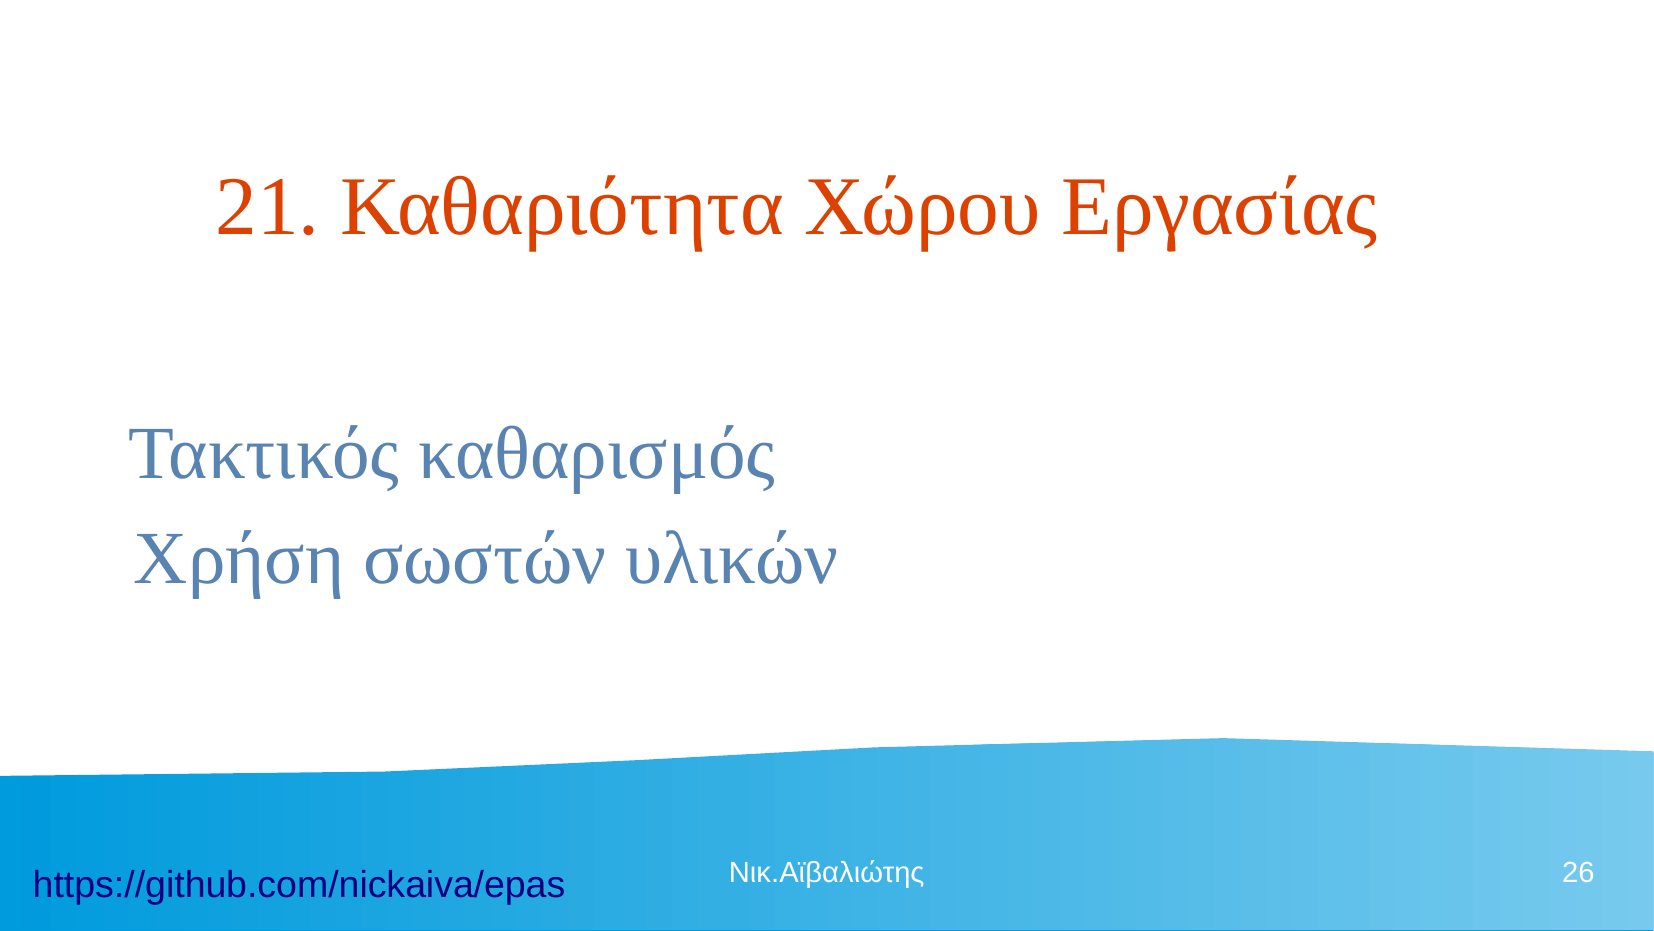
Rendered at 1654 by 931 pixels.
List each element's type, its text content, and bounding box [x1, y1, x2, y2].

title 21. Καθαριότητα Χώρου Εργασίας [59, 118, 1536, 296]
list Τακτικός καθαρισμός Χρήση σωστών υλικών [59, 324, 1595, 739]
